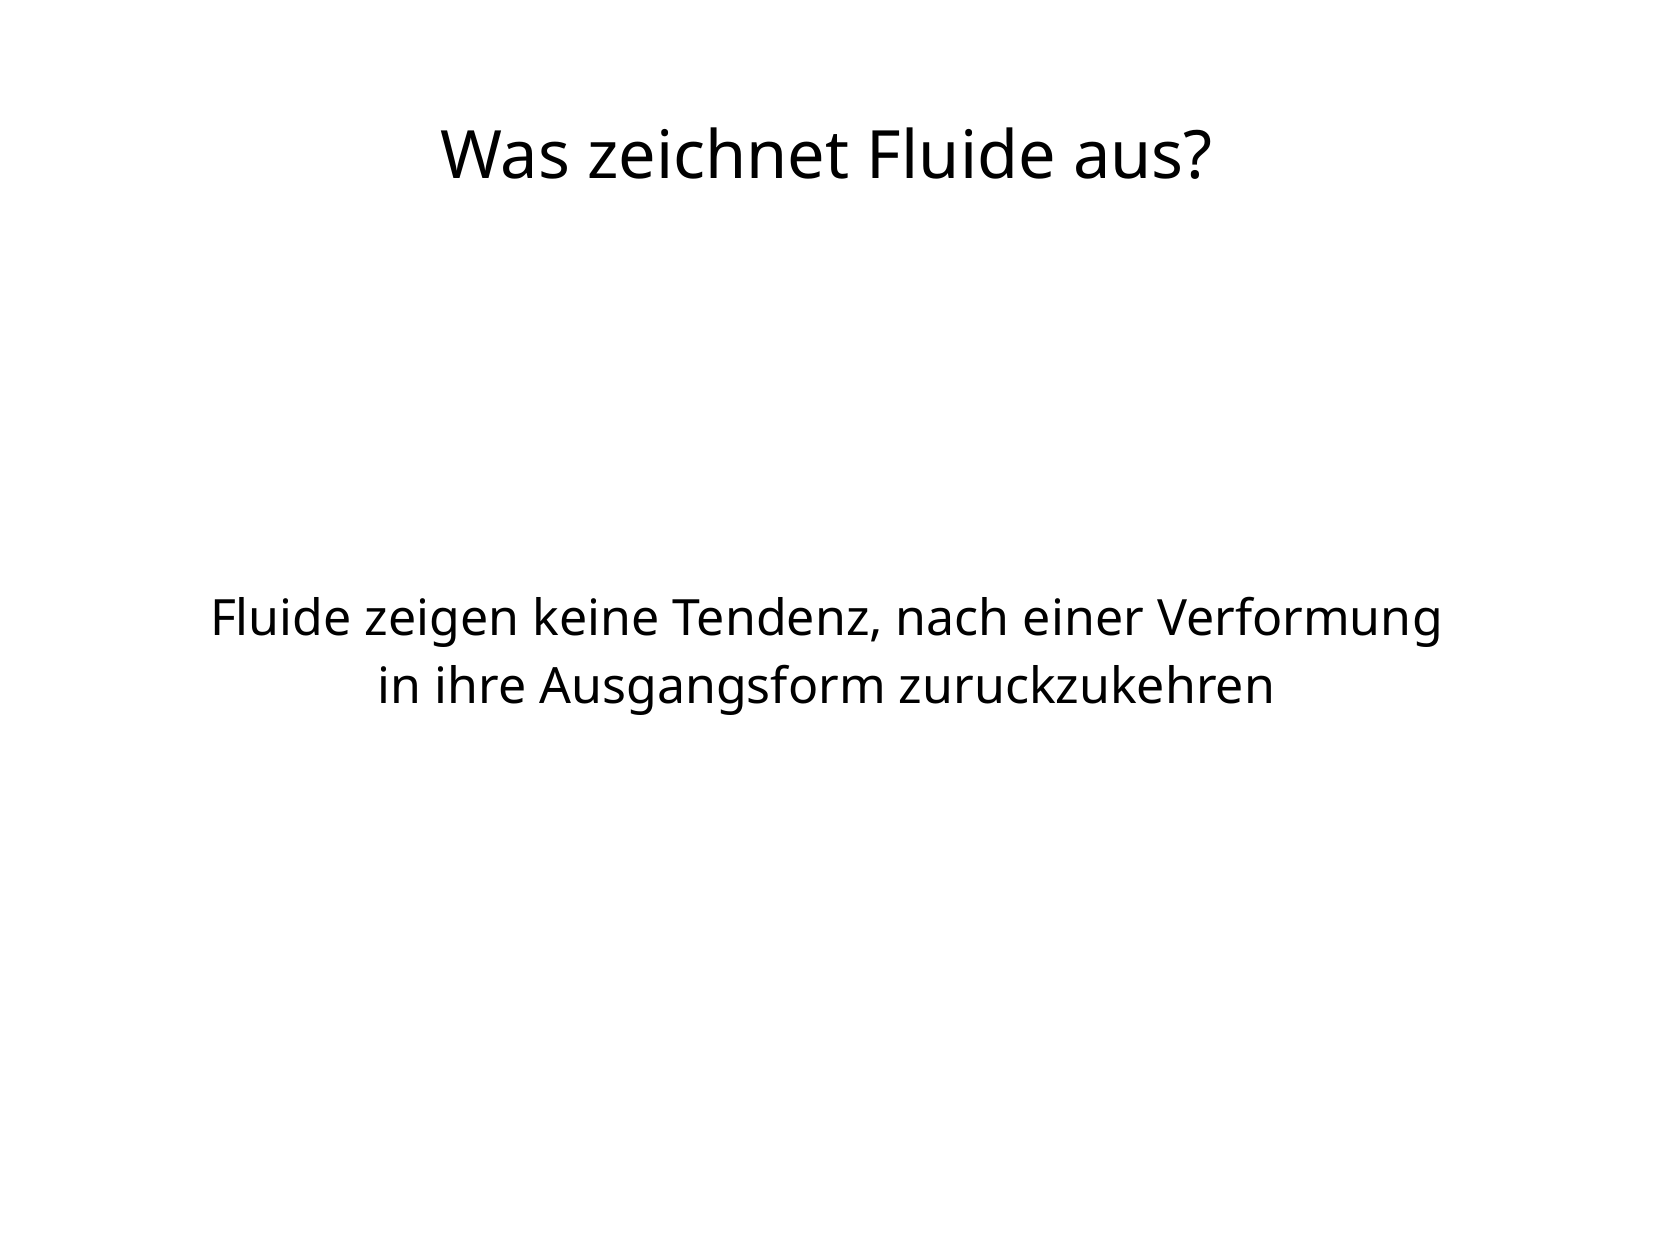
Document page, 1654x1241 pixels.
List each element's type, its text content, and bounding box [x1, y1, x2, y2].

title Was zeichnet Fluide aus? [82, 49, 1571, 257]
subtitle Fluide zeigen keine Tendenz, nach einer Verformung in ihre Ausgangsform zuruckzukehren [82, 290, 1571, 1010]
